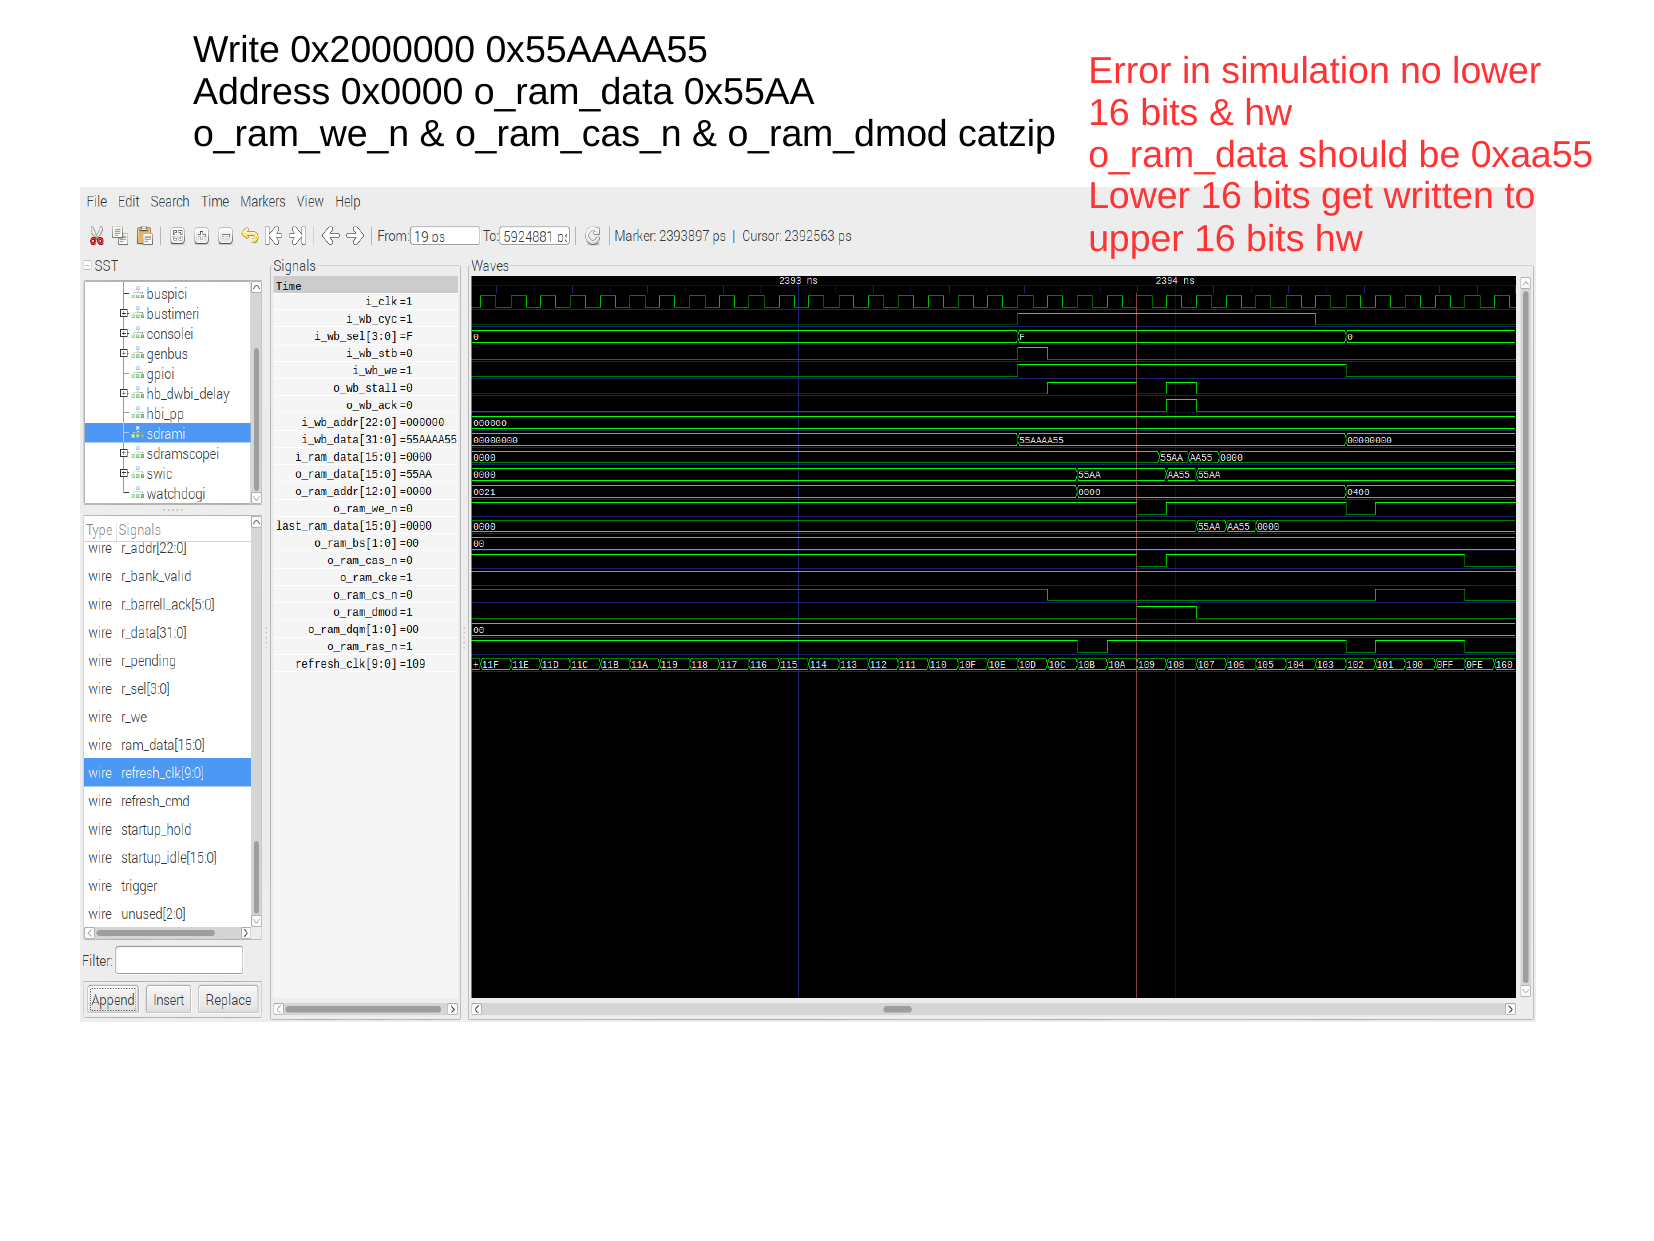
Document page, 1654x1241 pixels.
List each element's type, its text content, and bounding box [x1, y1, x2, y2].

text_box Write 0x2000000 0x55AAAA55 Address 0x0000 o_ram_data 0x55AA o_ram_we_n & o_ram_cas_n & o_ram_dmod catzip [178, 20, 1169, 162]
picture [80, 187, 1536, 1022]
text_box Error in simulation no lower 16 bits & hw o_ram_data should be 0xaa55 Lower 16 bits get written to upper 16 bits hw [1073, 41, 1609, 267]
